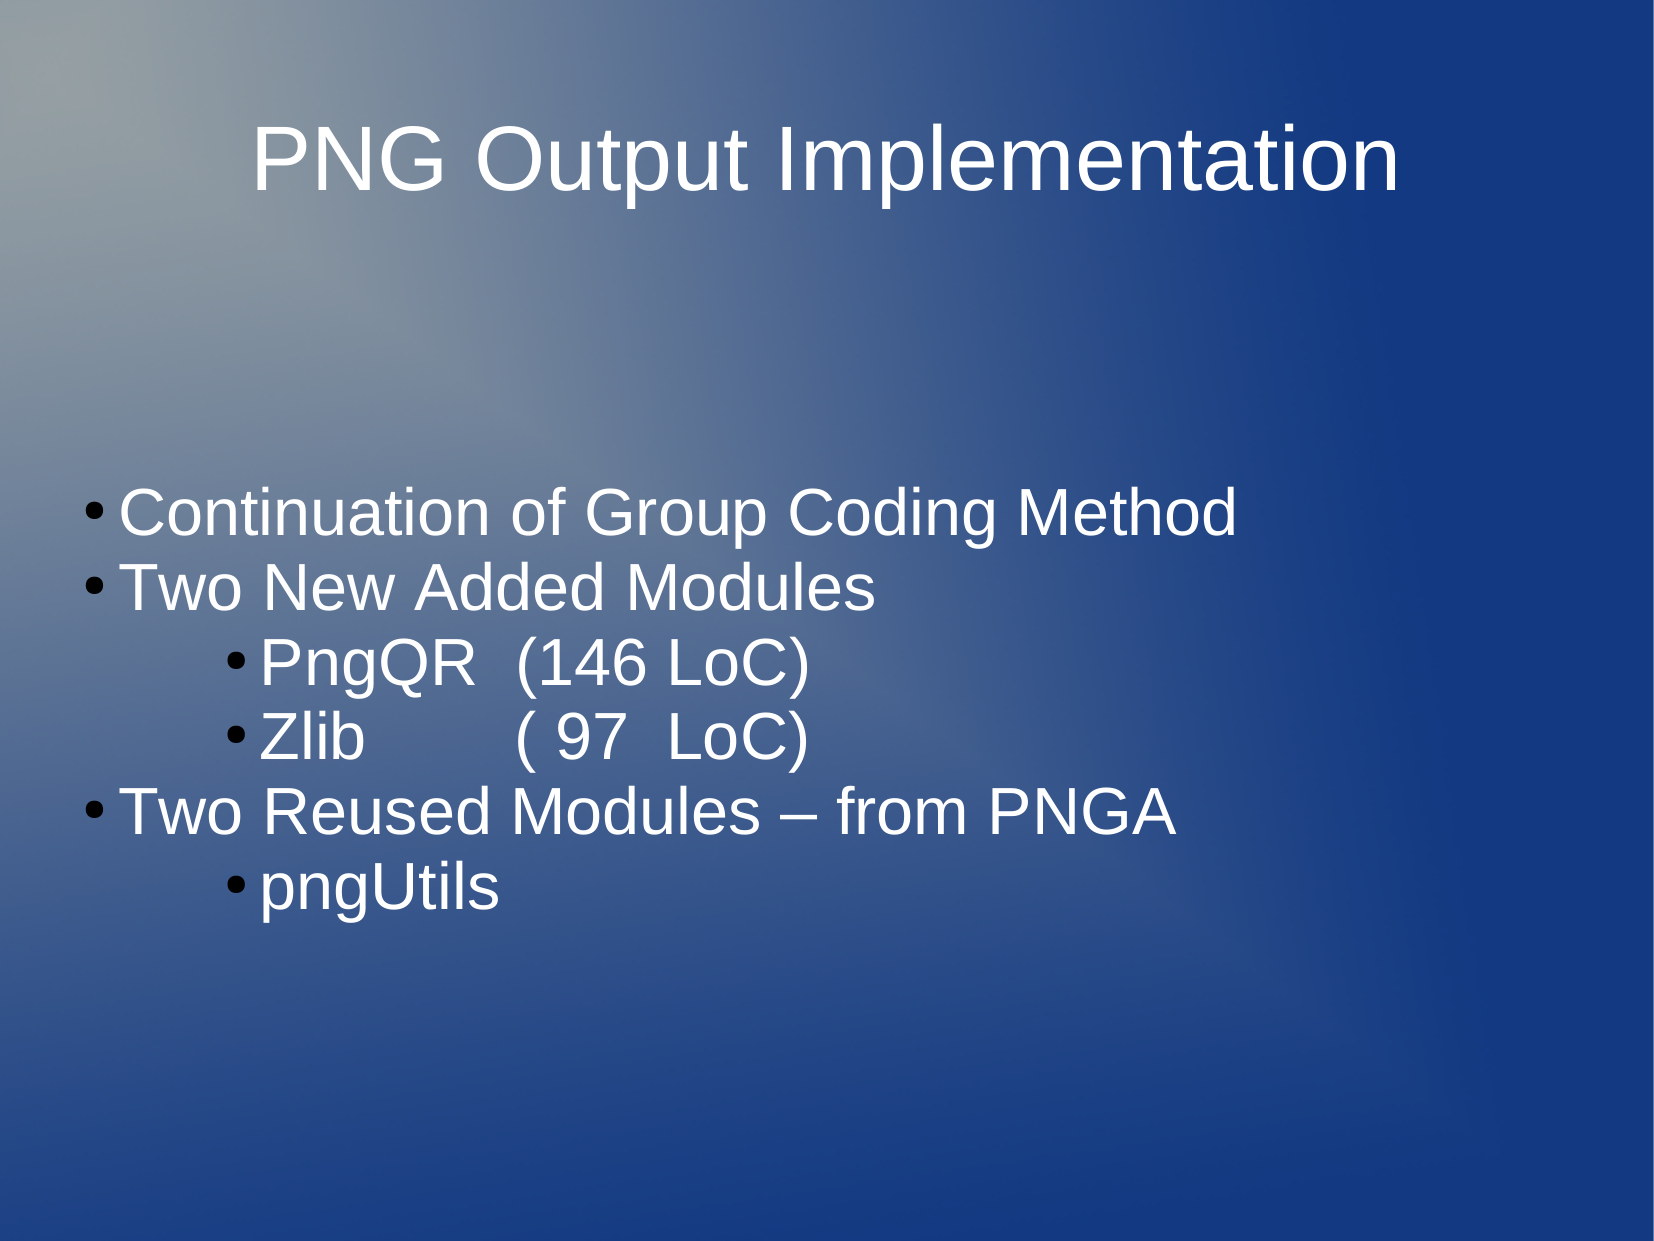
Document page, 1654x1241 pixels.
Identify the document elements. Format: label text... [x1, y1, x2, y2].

picture [0, 0, 1654, 1241]
subtitle Continuation of Group Coding Method Two New Added Modules PngQR (146 LoC) Zlib ( 97 LoC) Two Reused Modules – from PNGA pngUtils [82, 297, 1571, 1102]
title PNG Output Implementation [82, 62, 1571, 256]
